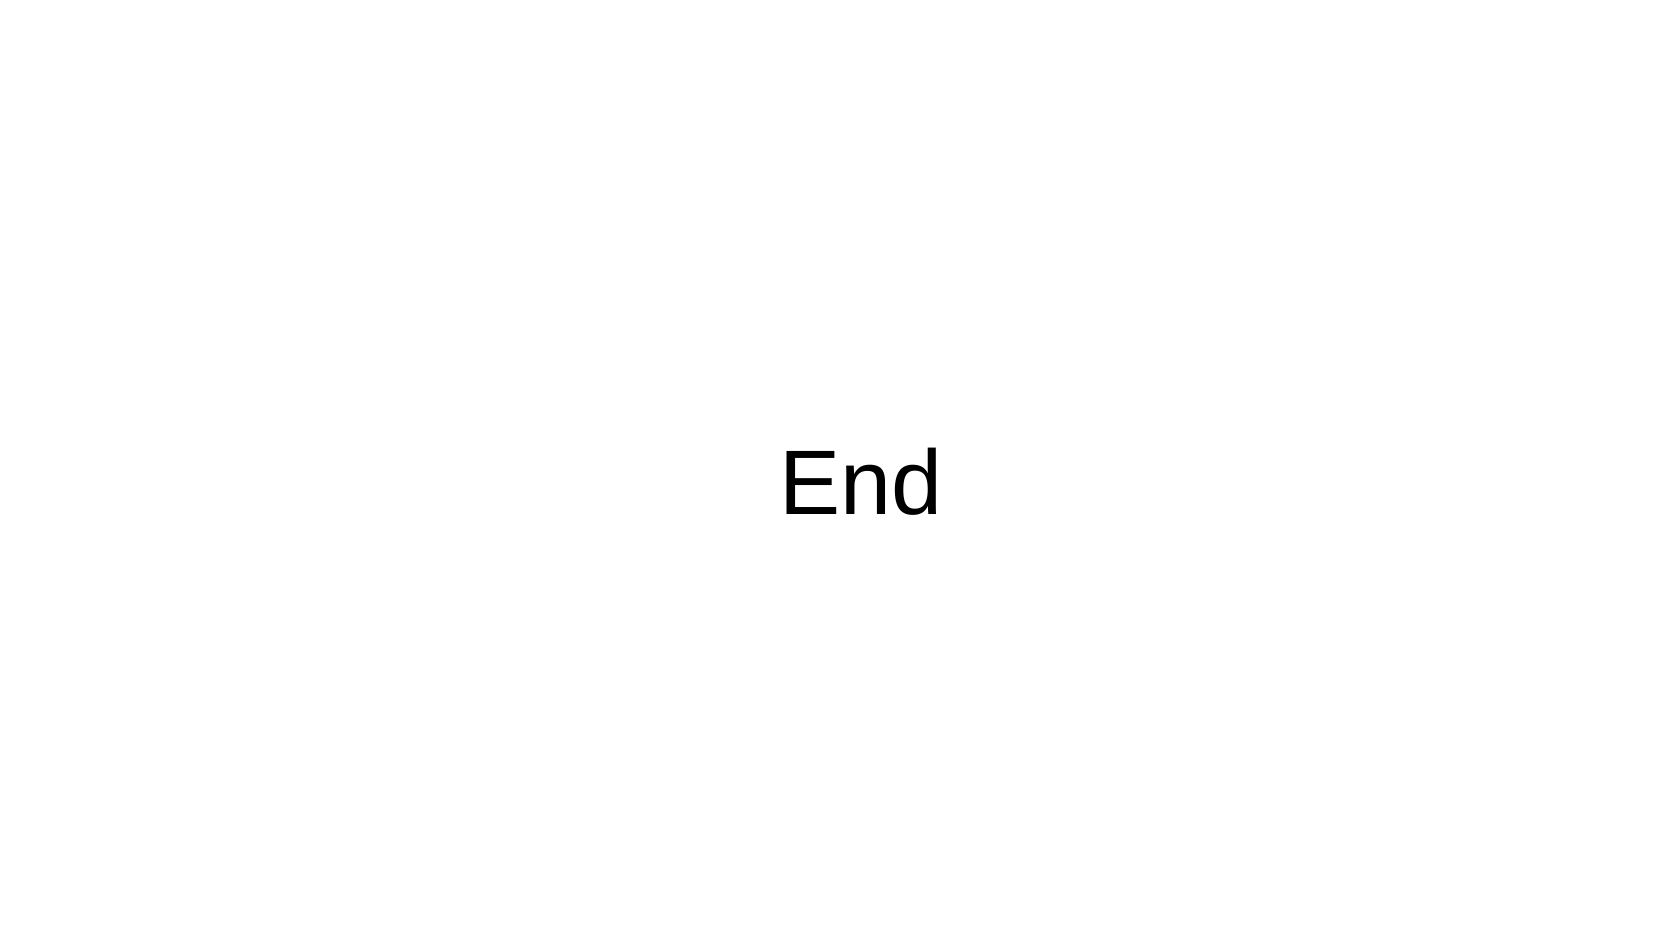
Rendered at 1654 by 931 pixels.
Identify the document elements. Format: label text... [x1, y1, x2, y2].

title End [116, 405, 1606, 561]
